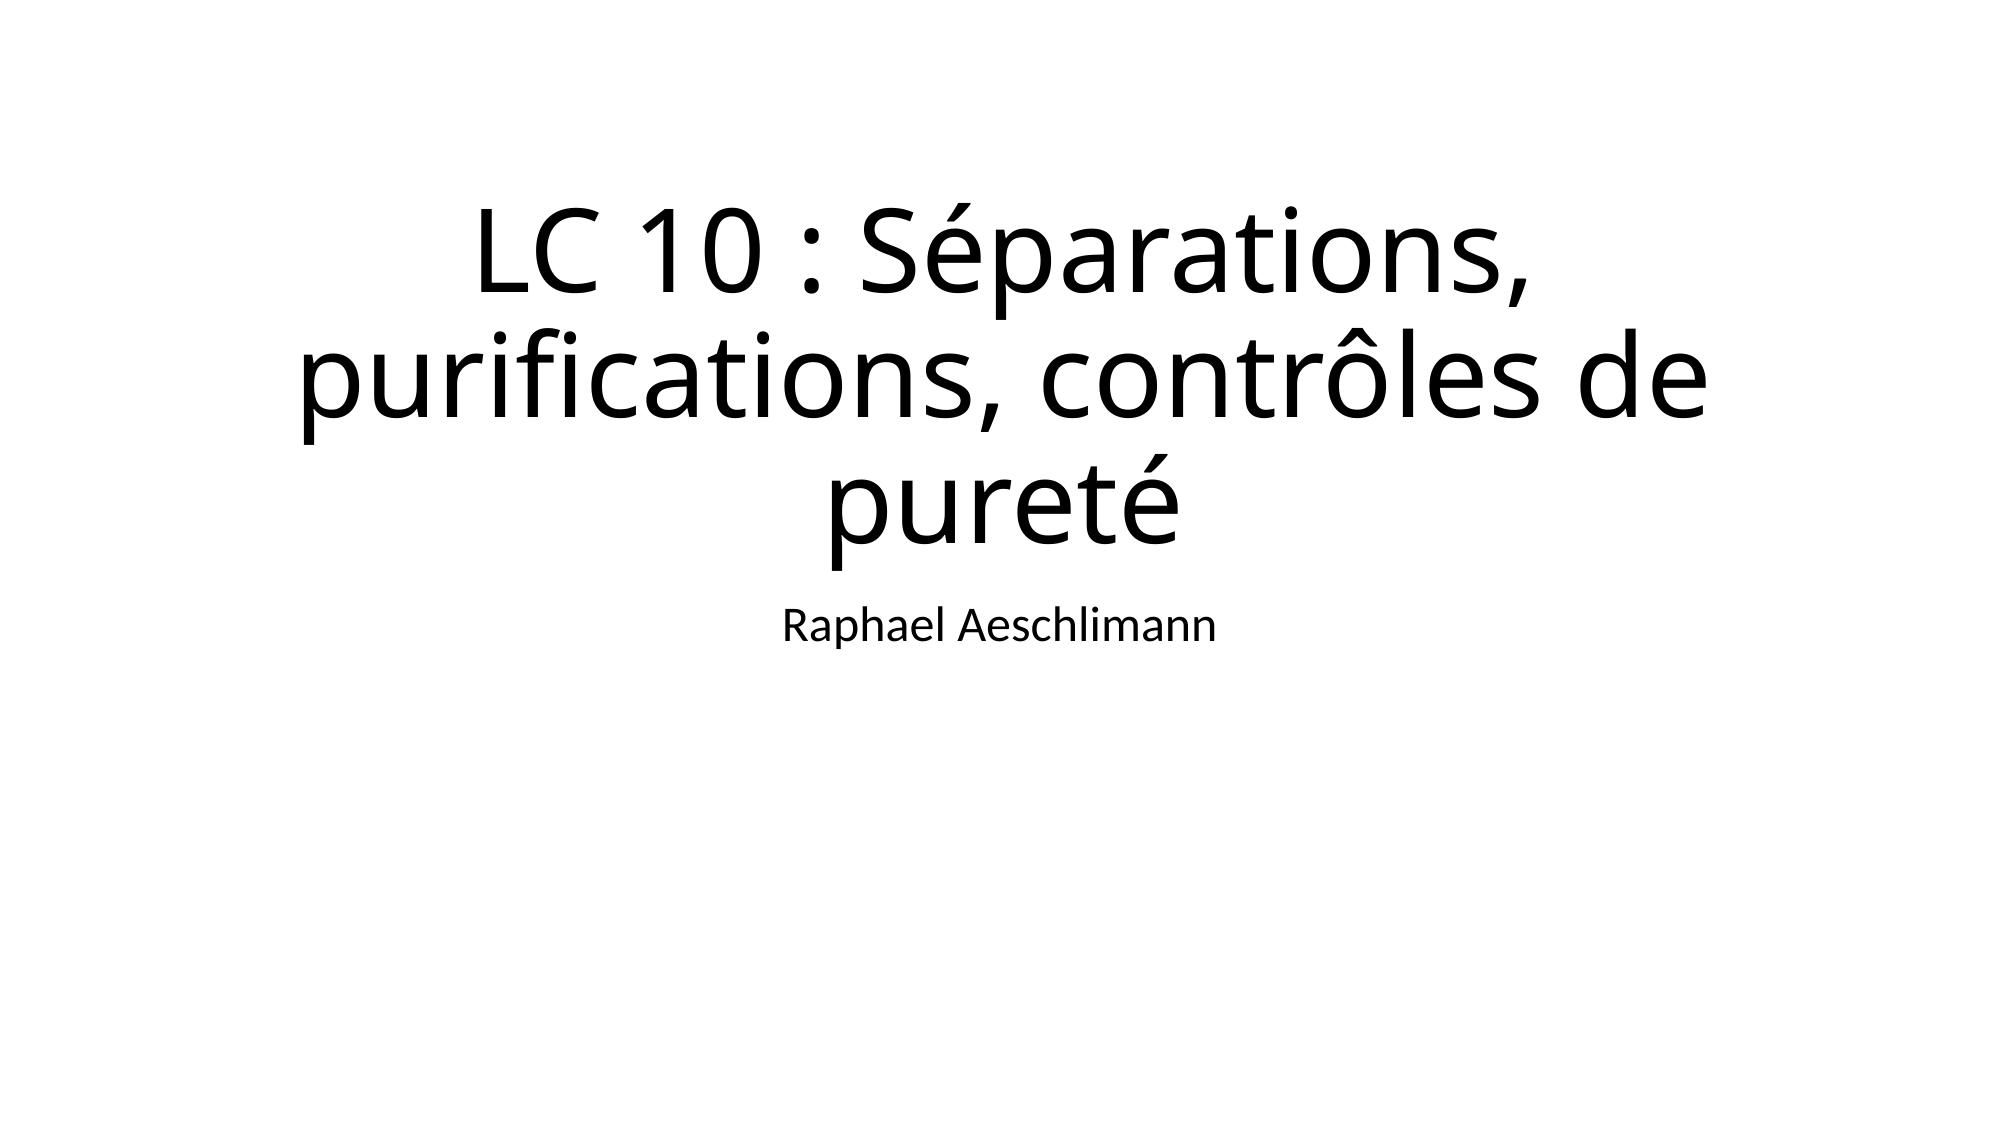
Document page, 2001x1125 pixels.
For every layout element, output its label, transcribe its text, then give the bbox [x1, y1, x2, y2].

title LC 10 : Séparations, purifications, contrôles de pureté [156, 184, 1850, 576]
subtitle Raphael Aeschlimann [249, 590, 1750, 863]
